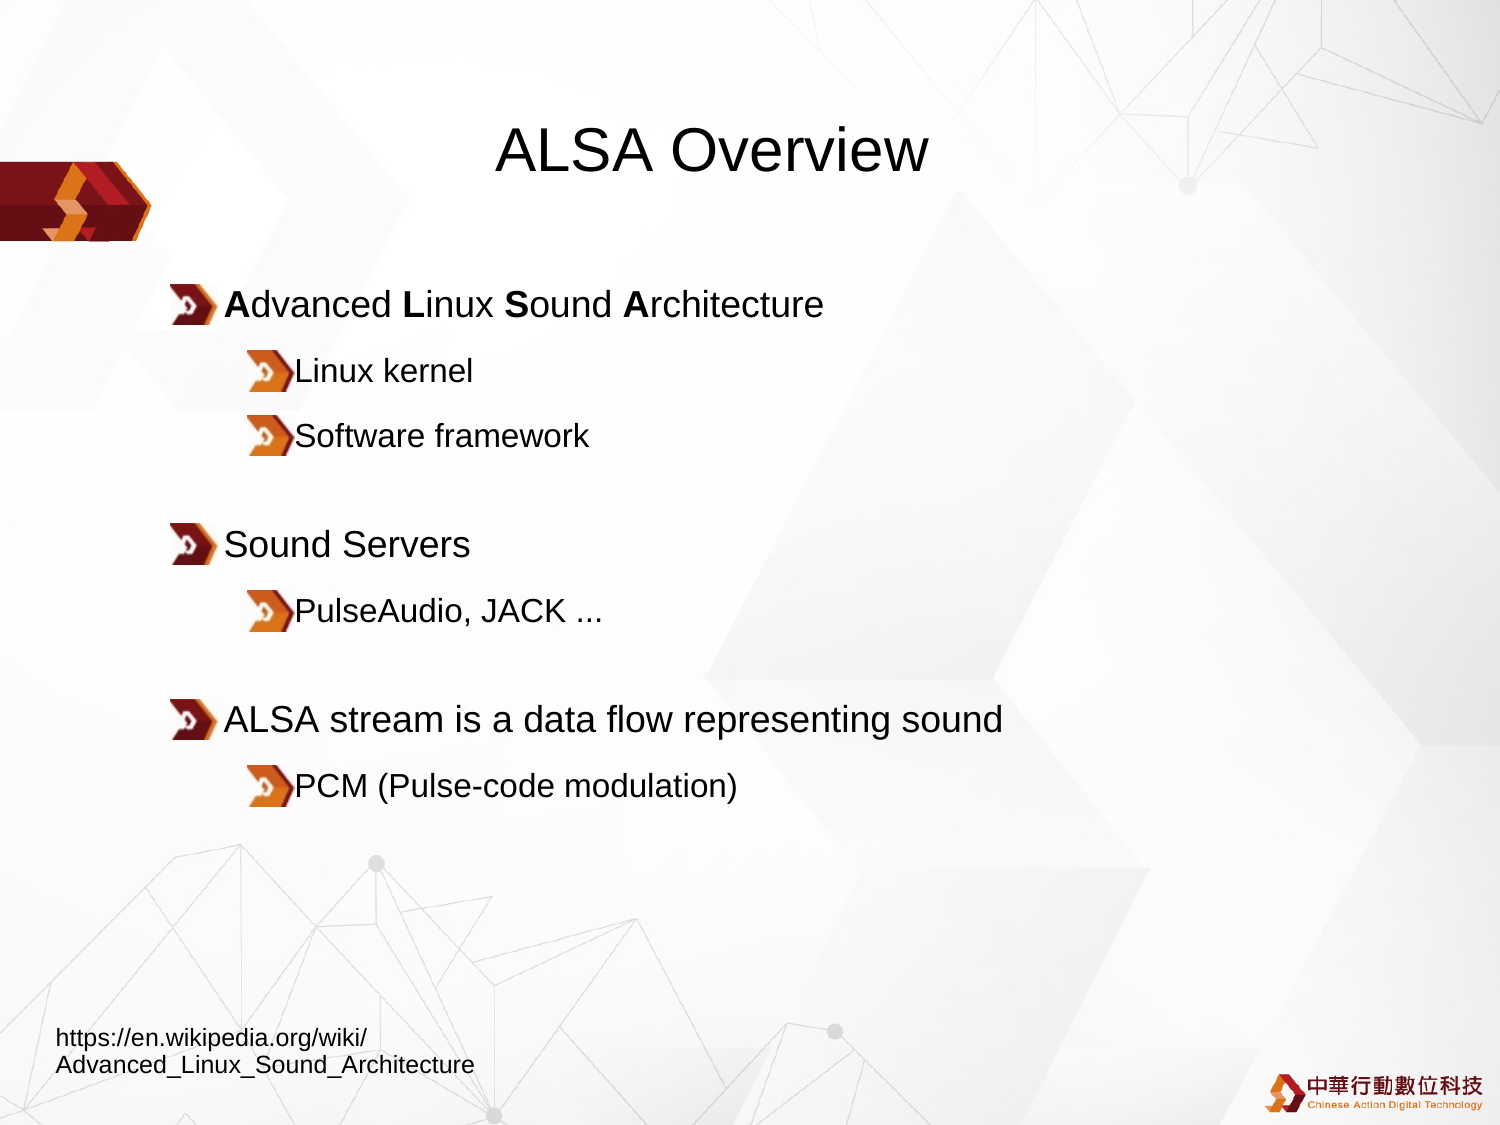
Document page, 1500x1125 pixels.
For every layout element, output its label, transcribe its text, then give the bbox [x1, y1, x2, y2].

title ALSA Overview [495, 73, 1179, 226]
picture [0, 0, 1500, 1125]
list Advanced Linux Sound Architecture Linux kernel Software framework Sound Servers PulseAudio, JACK ... ALSA stream is a data flow representing sound PCM (Pulse-code modulation) [152, 283, 1242, 937]
text_box https://en.wikipedia.org/wiki/Advanced_Linux_Sound_Architecture [40, 1015, 762, 1087]
